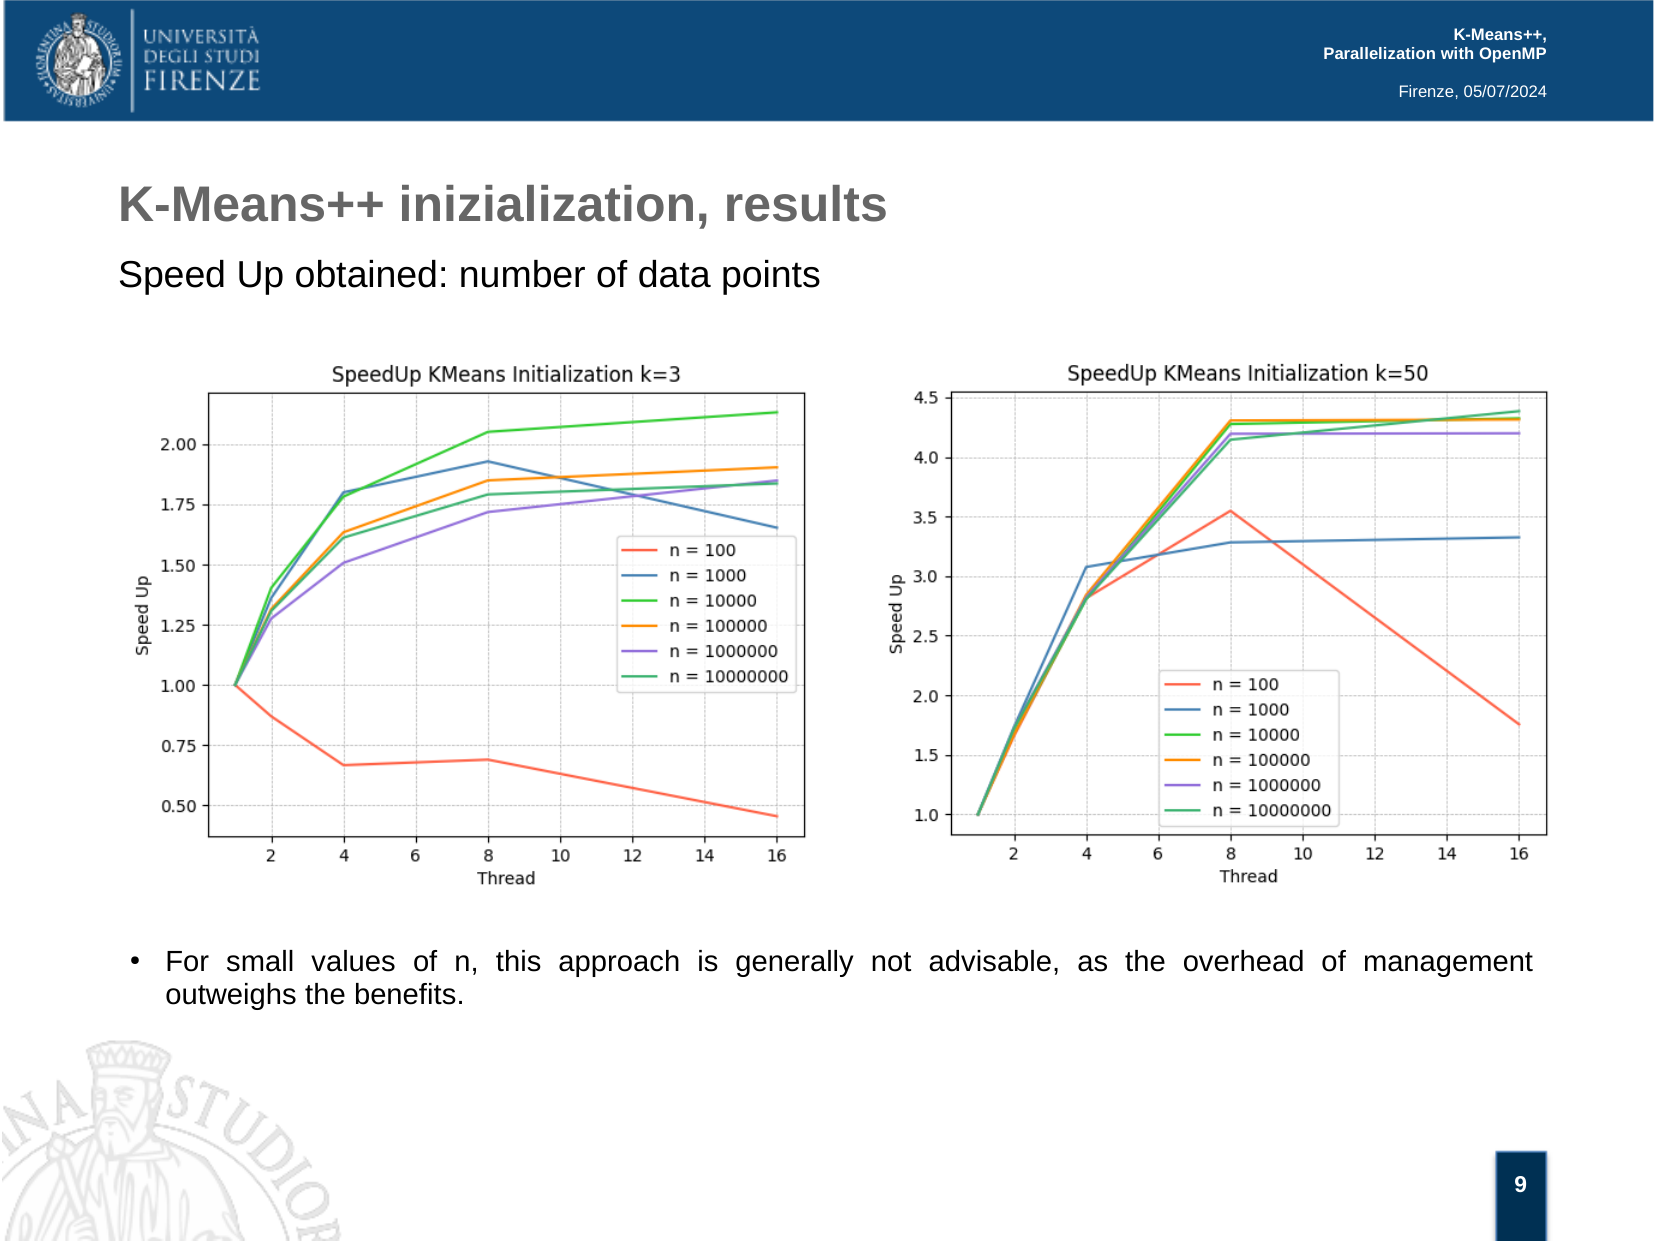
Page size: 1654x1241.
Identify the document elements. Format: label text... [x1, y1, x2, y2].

text_box For small values of n, this approach is generally not advisable, as the overhead of management outweighs the benefits. [129, 944, 1536, 1011]
picture [2, 0, 1654, 1241]
text_box K-Means++, Parallelization with OpenMP Firenze, 05/07/2024 [685, 24, 1548, 102]
text_box K-Means++ inizialization, results Speed Up obtained: number of data points [118, 106, 1152, 323]
text_box 9 [1505, 1160, 1536, 1208]
